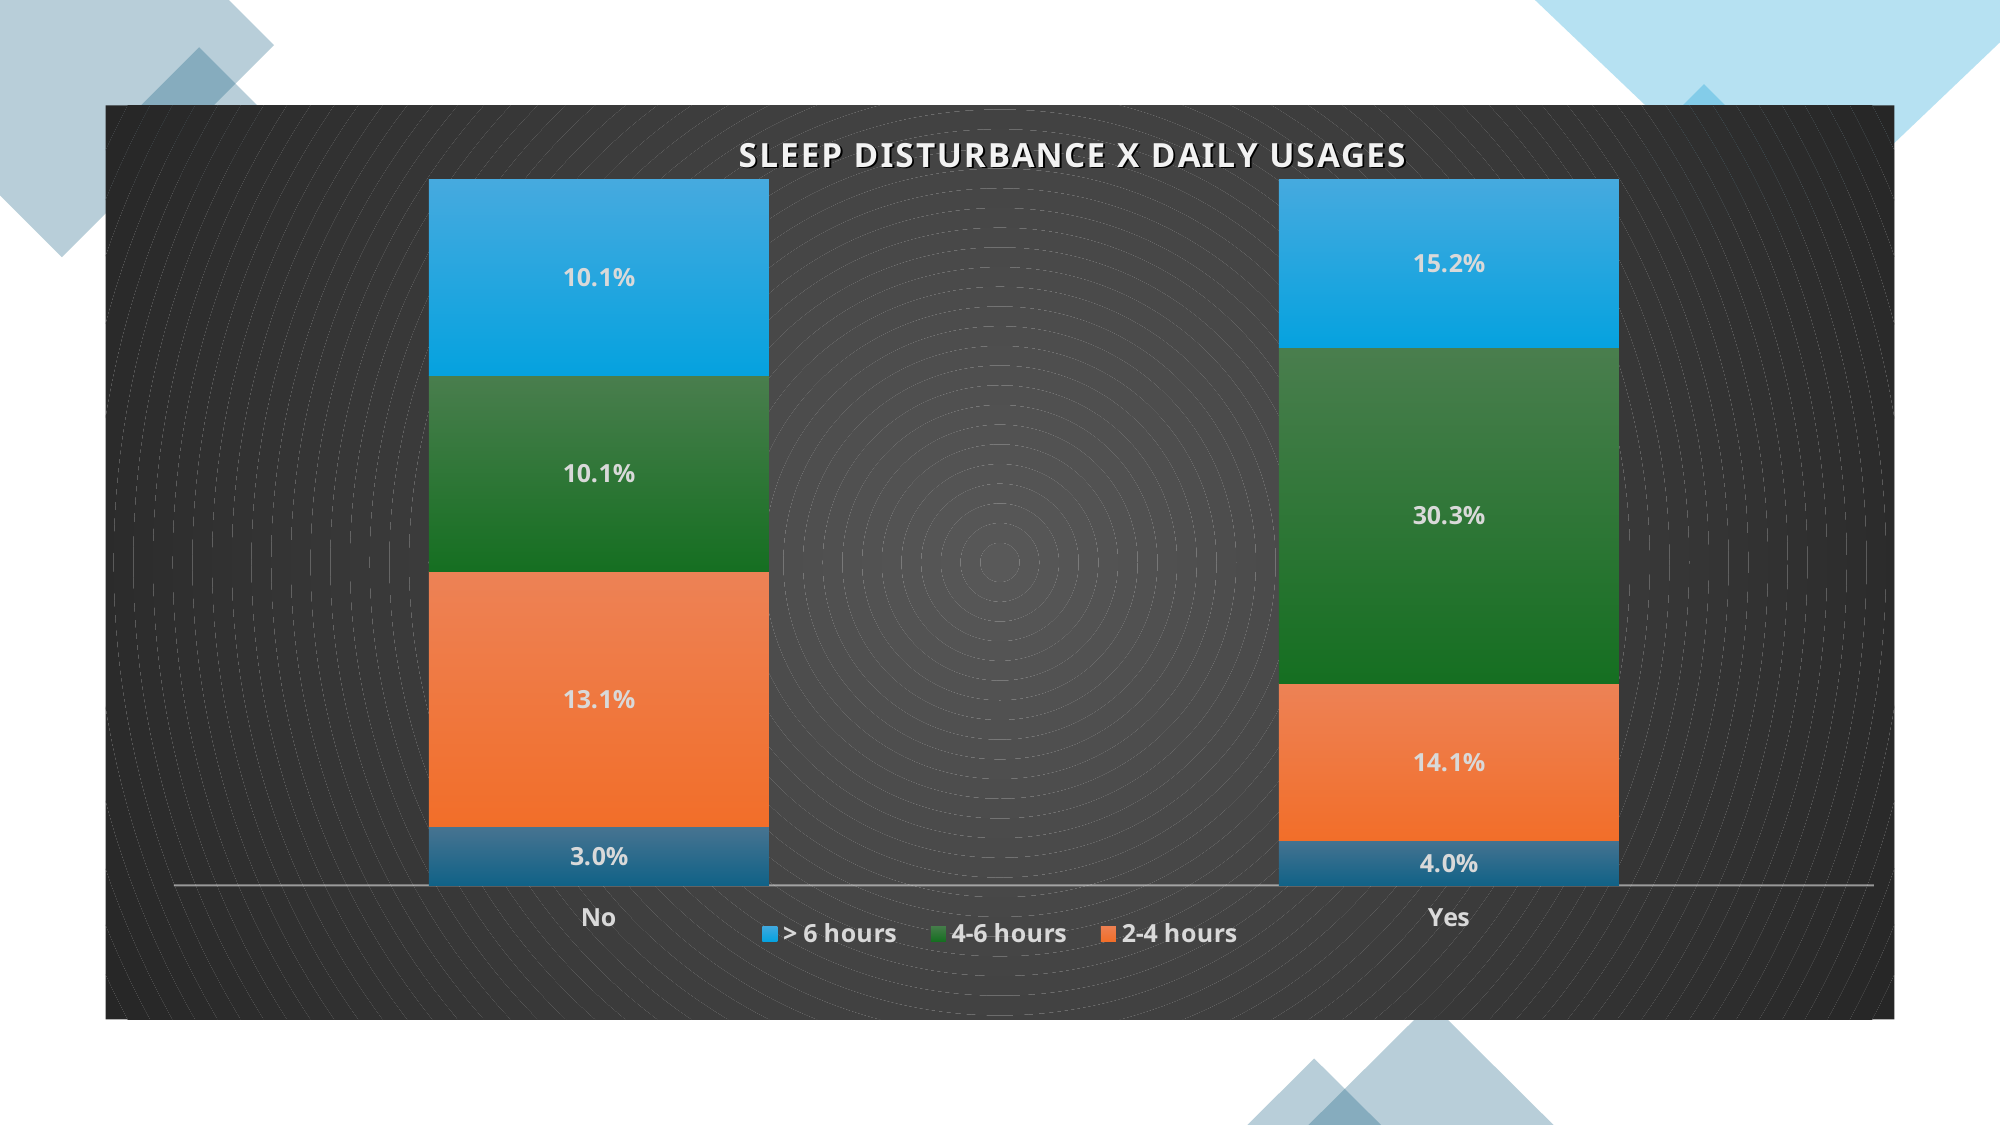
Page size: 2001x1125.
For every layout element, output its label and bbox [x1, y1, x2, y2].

text_box [0, 0, 2000, 1125]
chart [105, 105, 1895, 1020]
